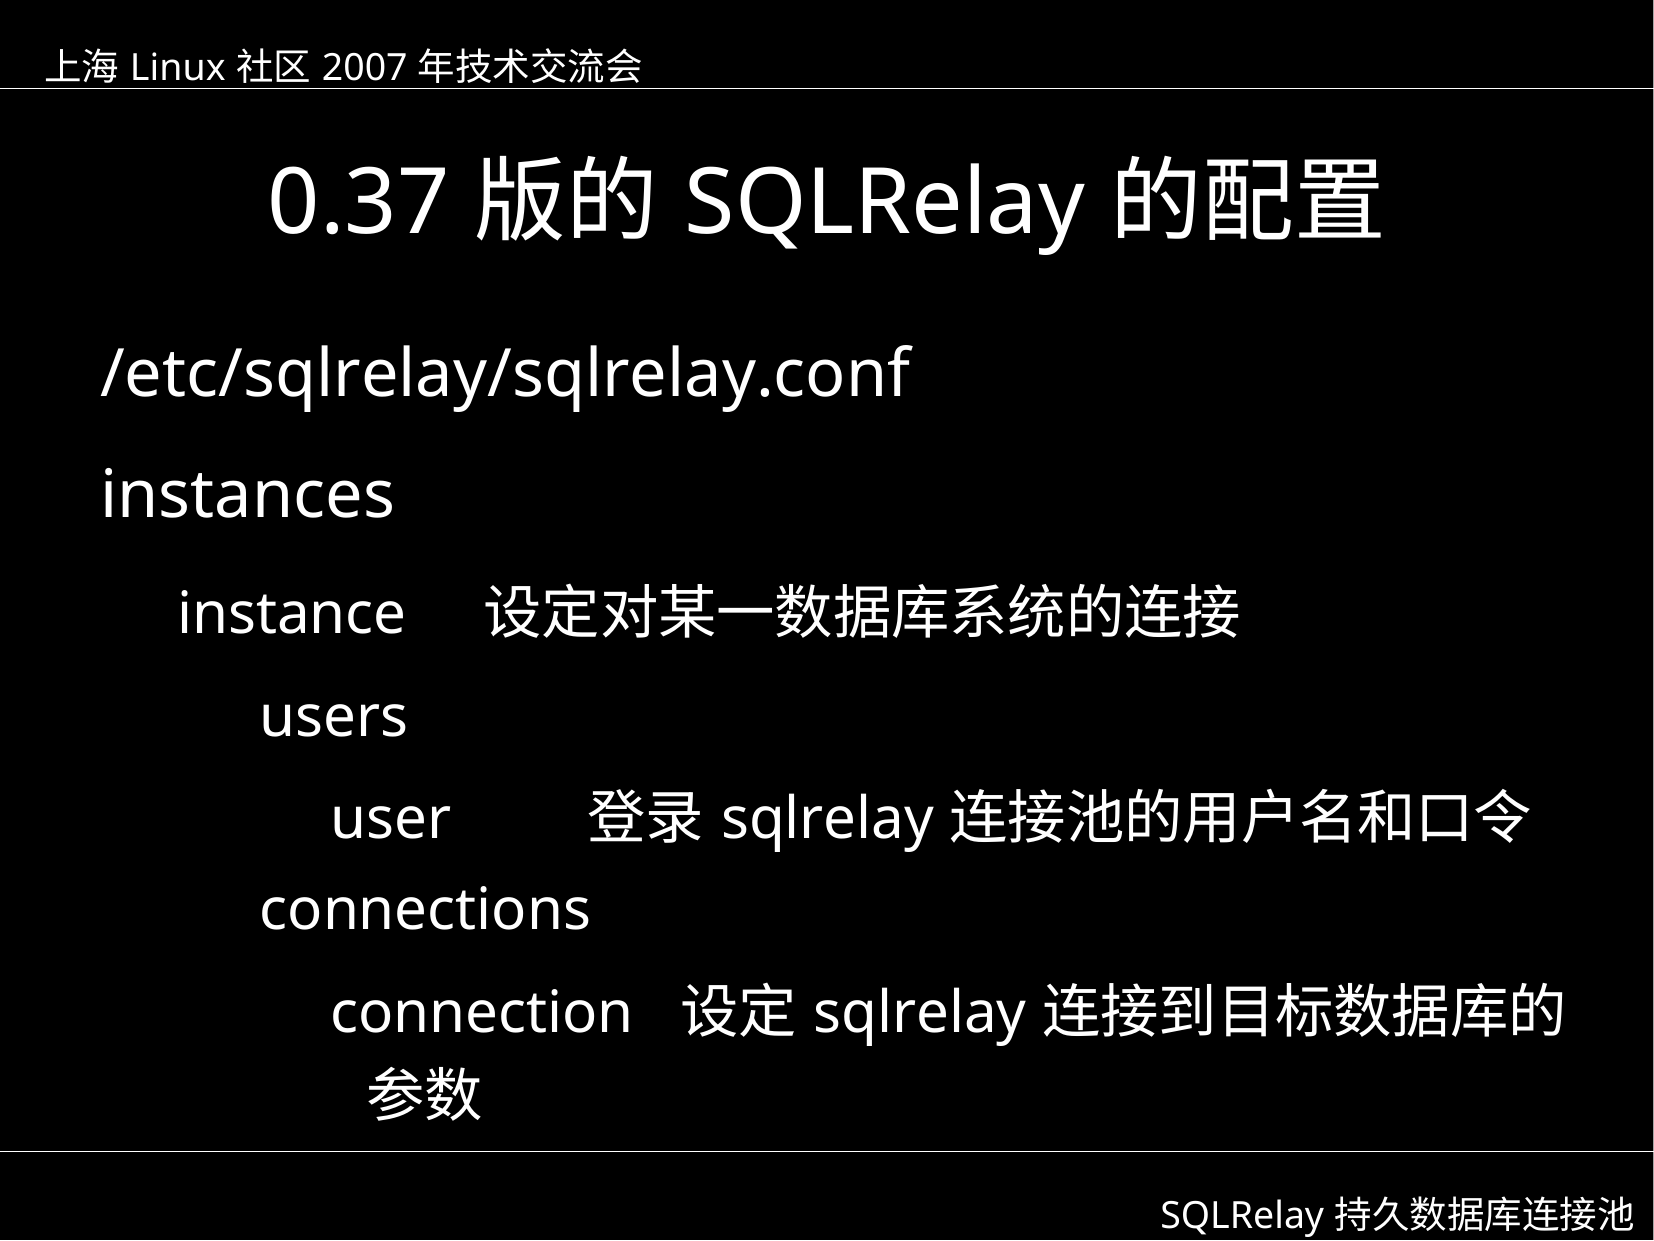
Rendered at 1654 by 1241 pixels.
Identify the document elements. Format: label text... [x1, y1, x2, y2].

text_box 上海Linux社区2007年技术交流会 [29, 29, 633, 82]
list /etc/sqlrelay/sqlrelay.conf instances instance 设定对某一数据库系统的连接 users user 登录sqlrelay连接池的用户名和口令 connections connection 设定sqlrelay连接到目标数据库的参数 [82, 325, 1571, 1130]
text_box SQLRelay持久数据库连接池 [1145, 1177, 1633, 1231]
title 0.37版的SQLRelay的配置 [82, 98, 1571, 291]
